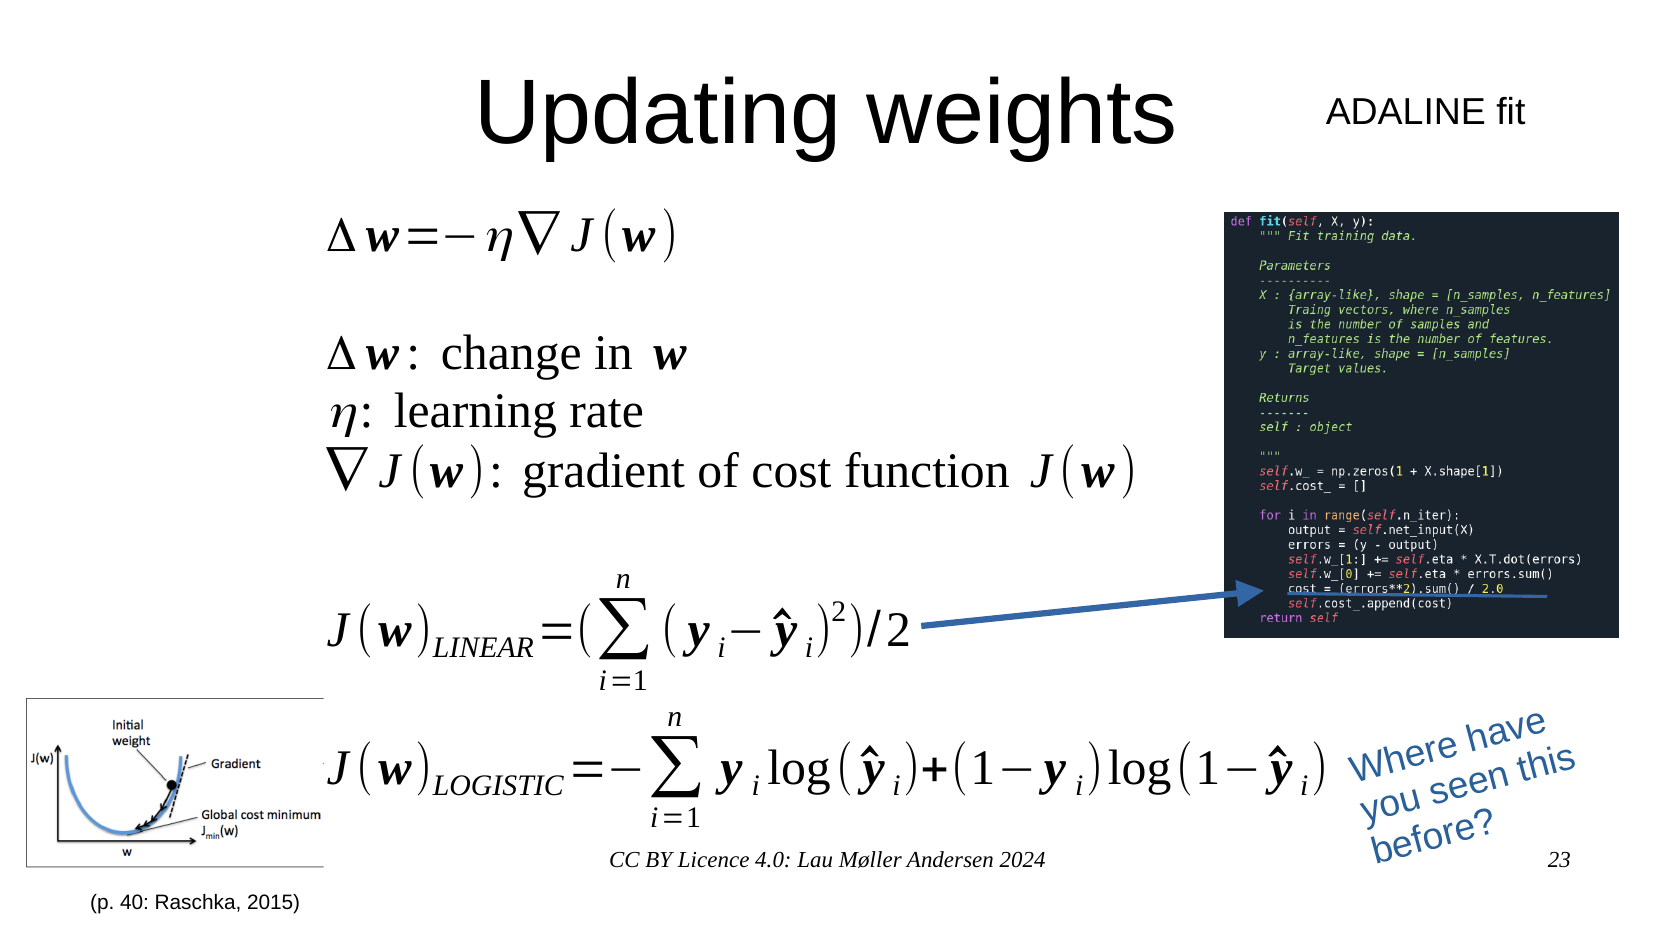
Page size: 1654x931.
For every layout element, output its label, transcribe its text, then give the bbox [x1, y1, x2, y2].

text_box ADALINE fit [1311, 82, 1607, 142]
text_box Where have you seen this before? [1328, 681, 1611, 883]
text_box (p. 40: Raschka, 2015) [75, 883, 336, 922]
picture [11, 695, 324, 886]
chart [318, 205, 1334, 835]
picture [1224, 212, 1619, 638]
title Updating weights [82, 33, 1571, 189]
